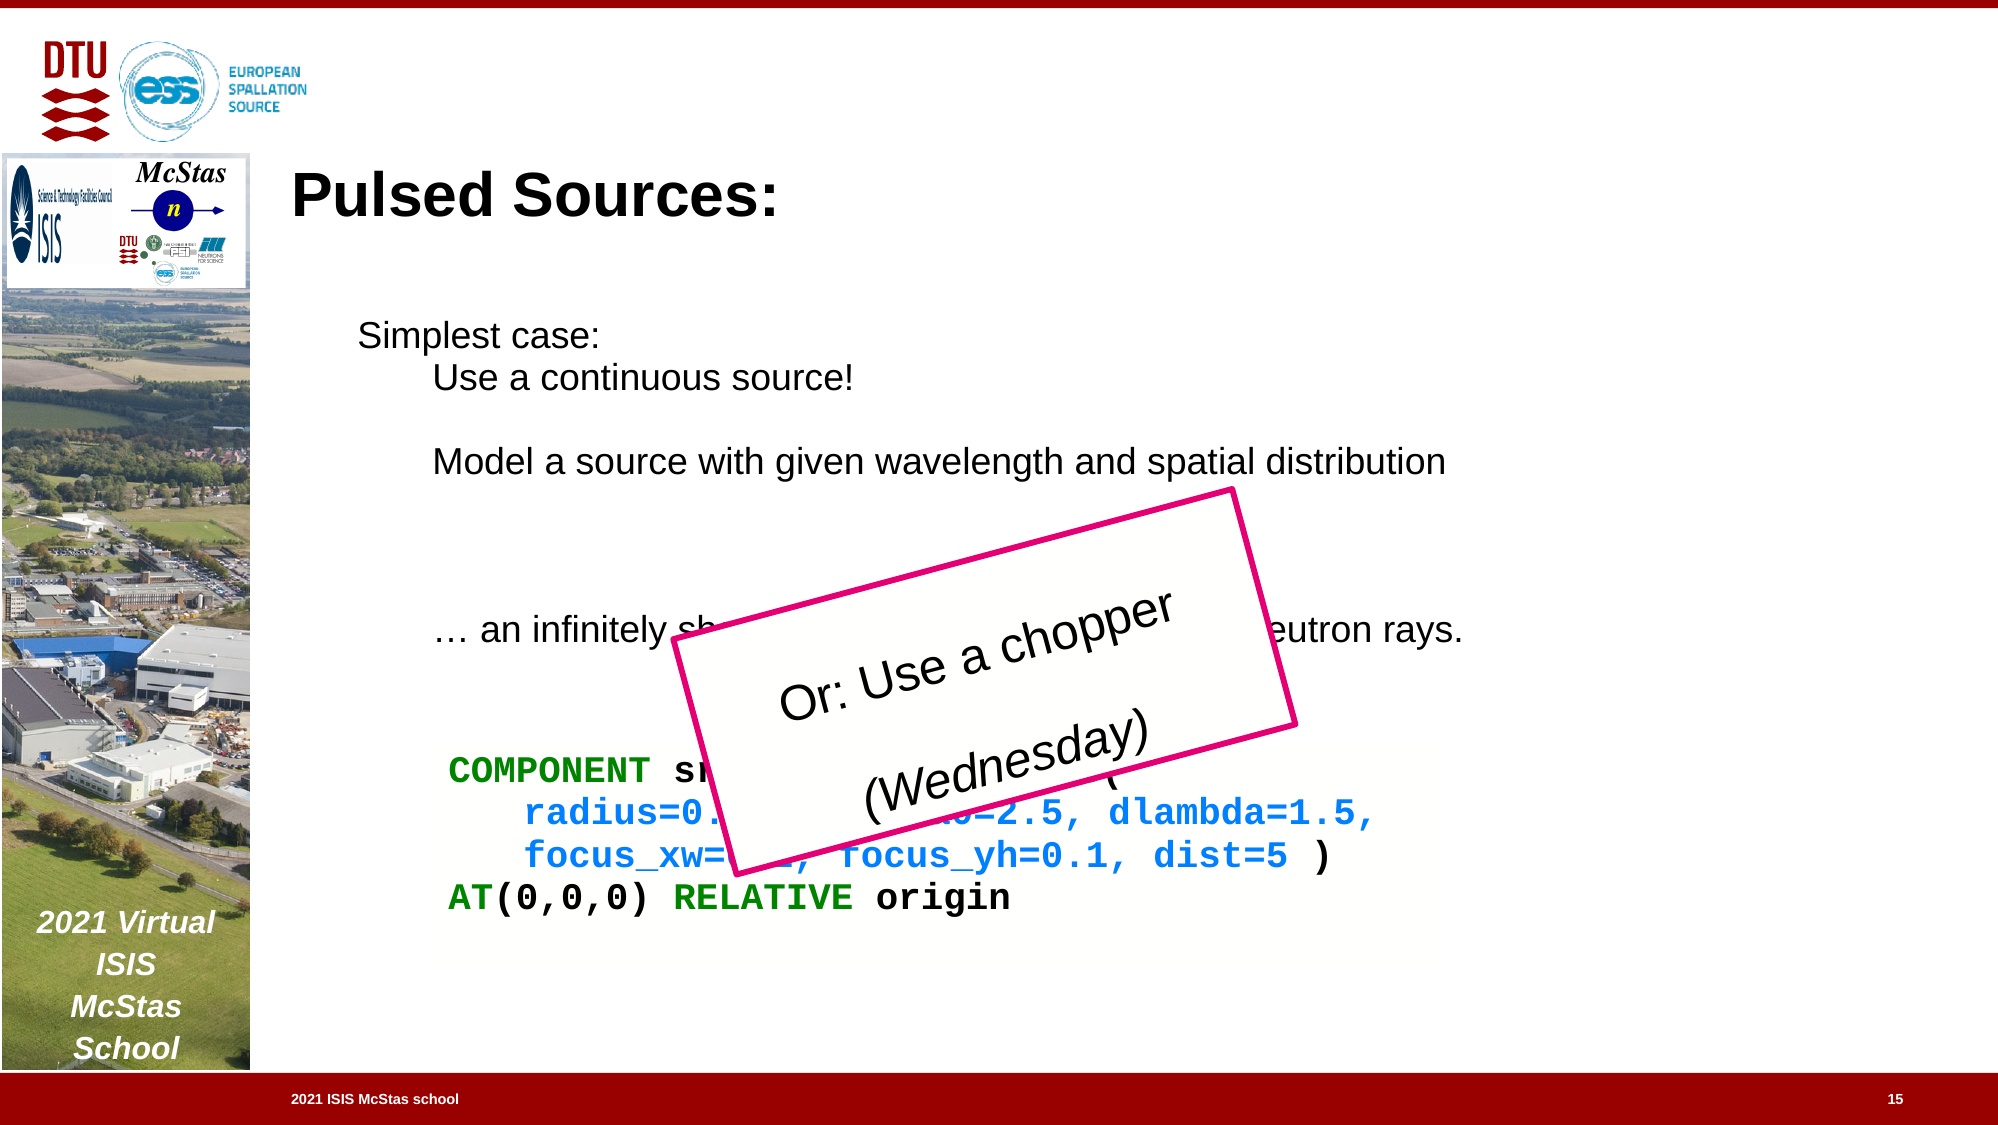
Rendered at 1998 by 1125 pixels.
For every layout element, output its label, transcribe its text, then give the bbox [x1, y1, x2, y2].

title Pulsed Sources: [291, 69, 1819, 230]
picture [2, 153, 250, 1070]
picture [119, 41, 307, 142]
text_box Or: Use a chopper (Wednesday) [673, 488, 1296, 875]
text_box Simplest case: Use a continuous source! Model a source with given wavelength and spatial distribution and … an infinitely short pulse length. I.e. t = 0 for all neutron rays. [342, 307, 1725, 658]
slide_number <number> [1887, 1088, 1909, 1110]
text_box COMPONENT src = Source_simple( radius=0.05, lambda0=2.5, dlambda=1.5, focus_xw=0.1, focus_yh=0.1, dist=5 ) AT(0,0,0) RELATIVE origin [433, 743, 1441, 971]
